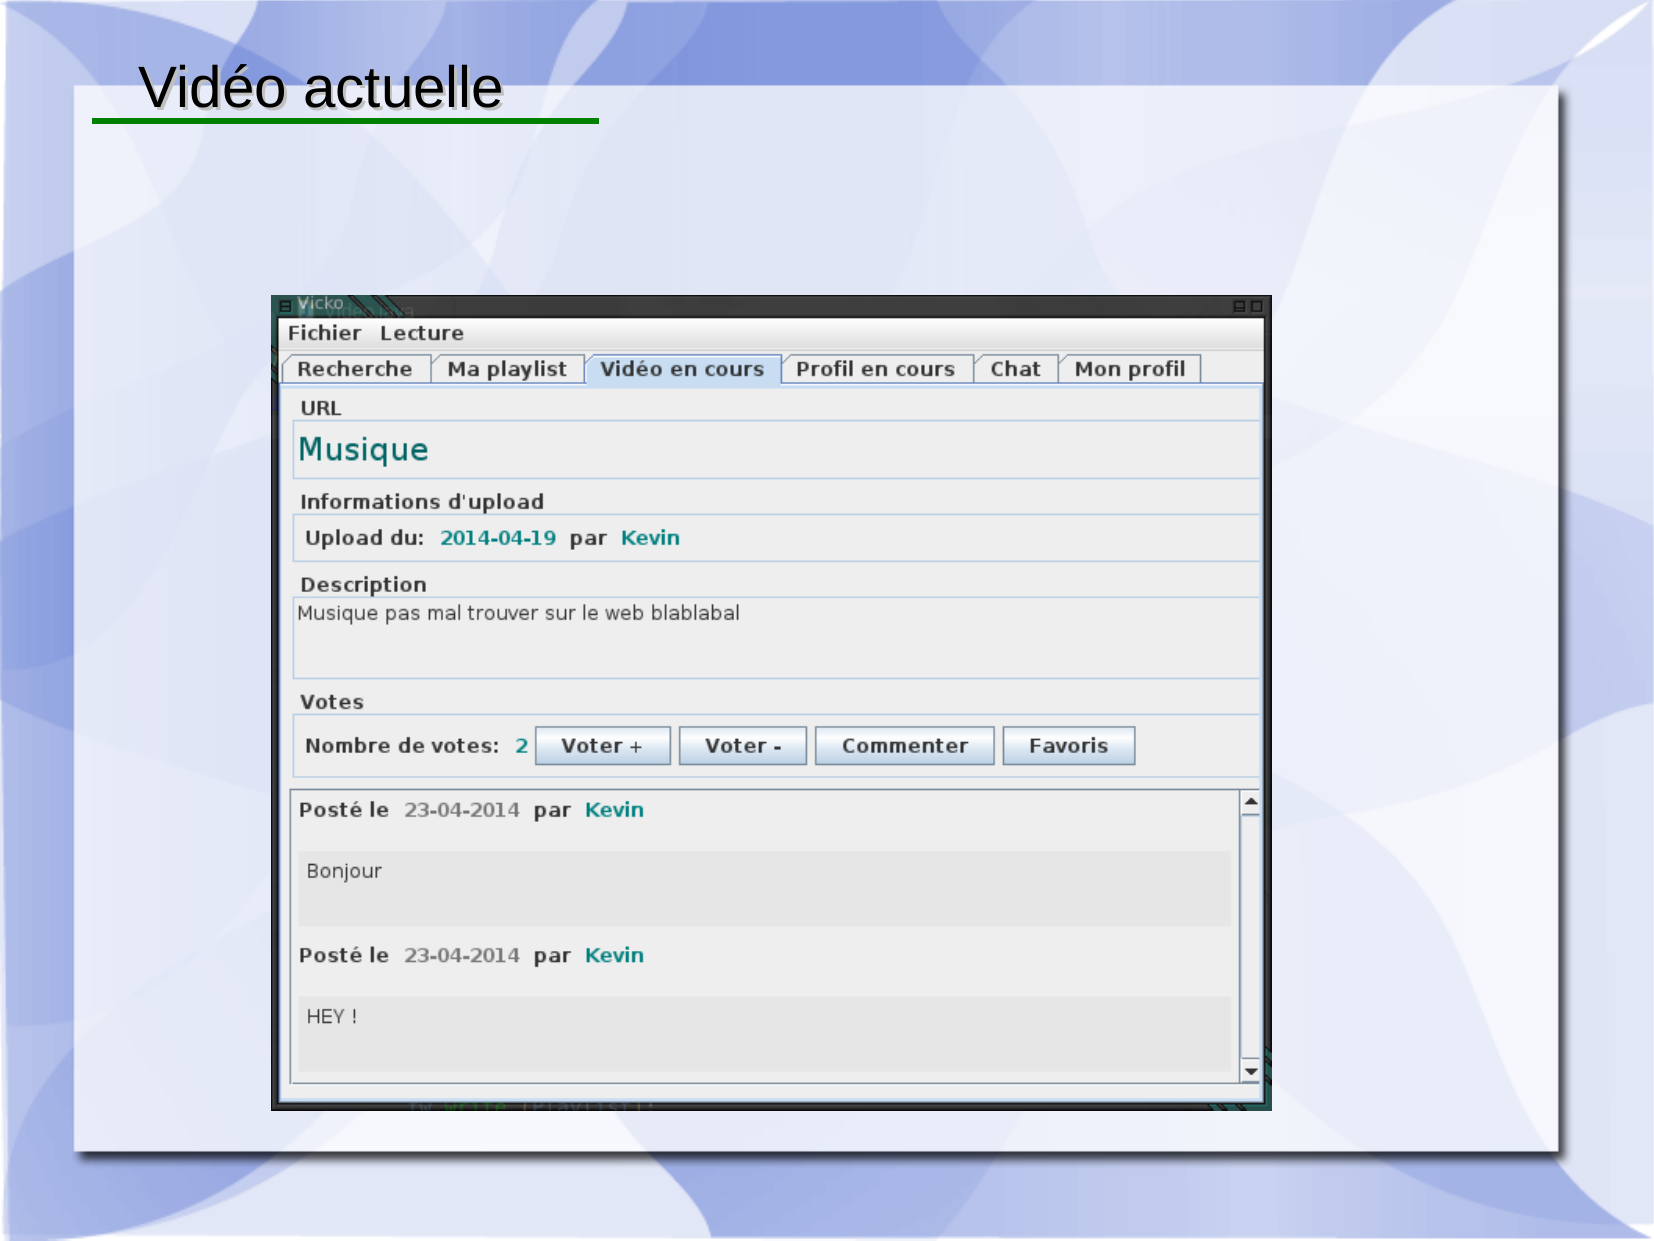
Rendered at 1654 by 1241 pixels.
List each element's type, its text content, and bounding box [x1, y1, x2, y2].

text_box Vidéo actuelle [124, 47, 786, 128]
picture [0, 0, 1654, 1241]
